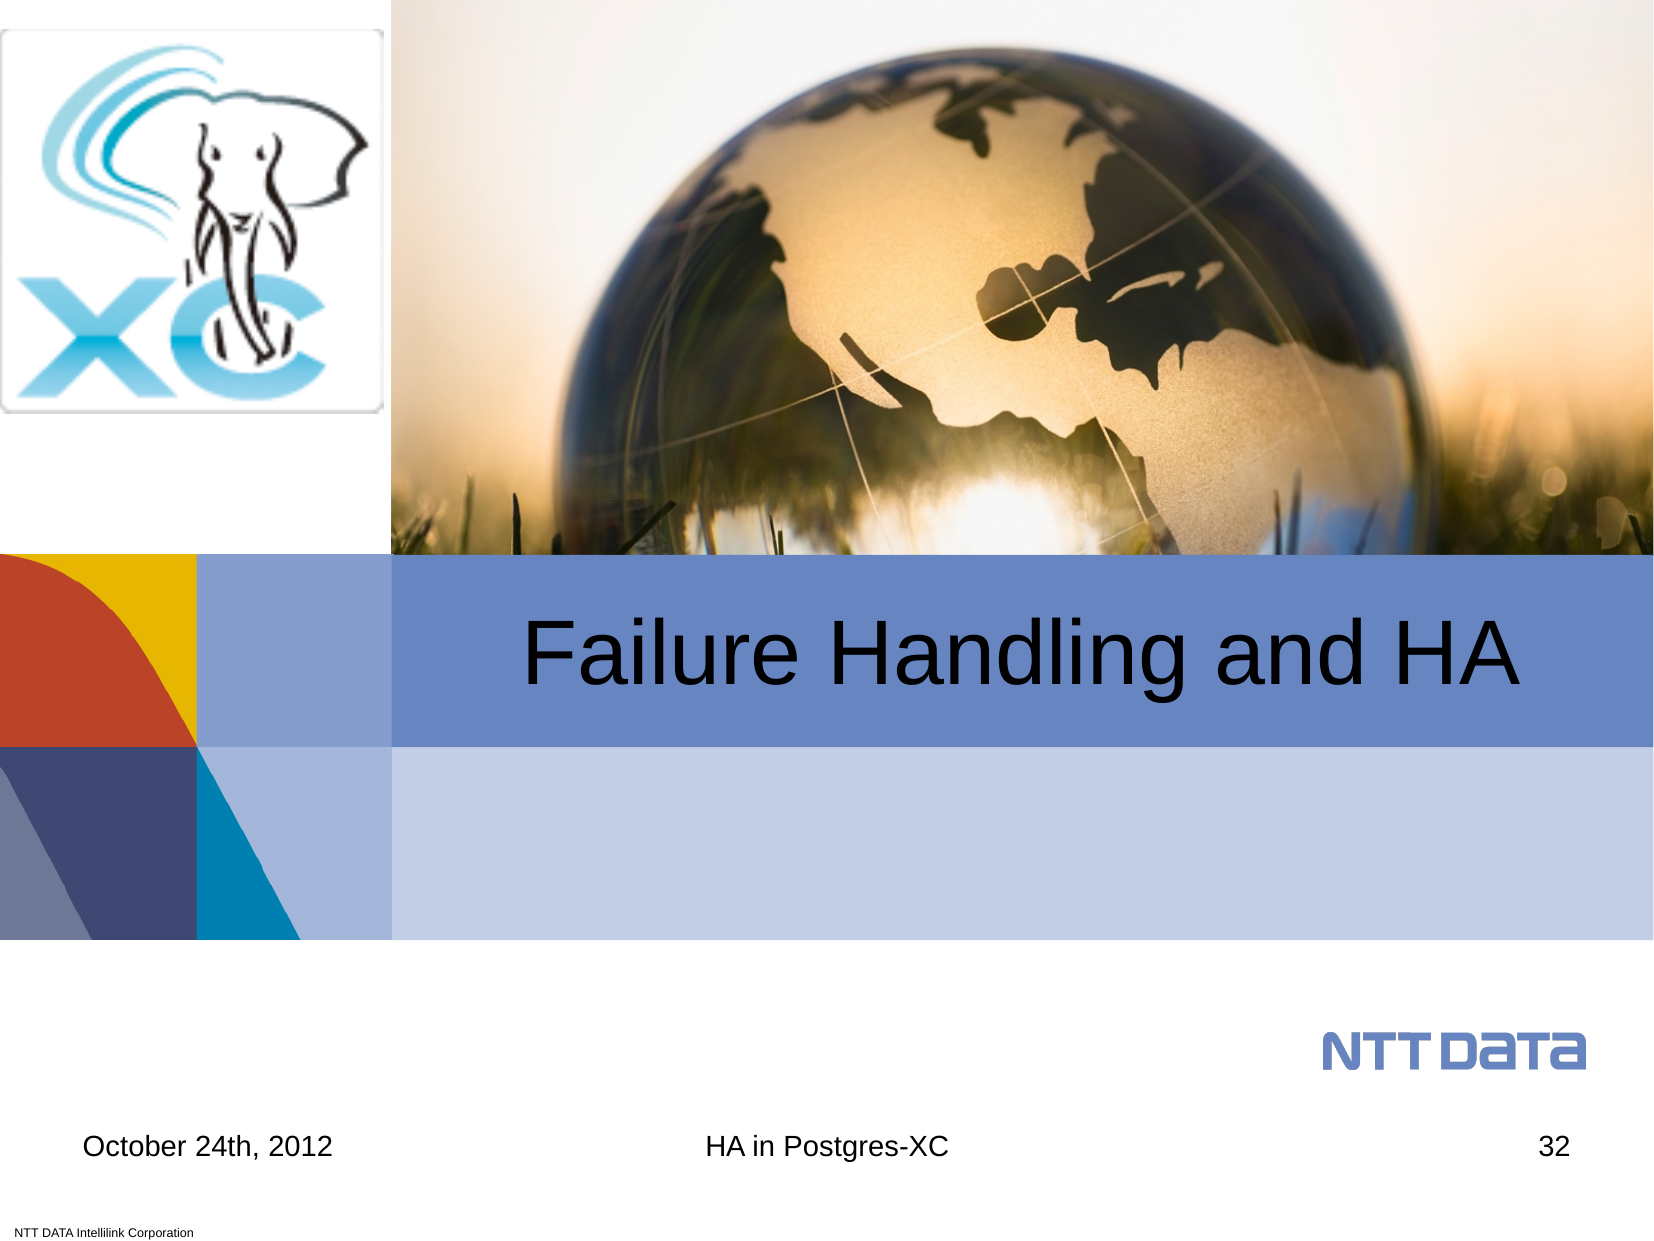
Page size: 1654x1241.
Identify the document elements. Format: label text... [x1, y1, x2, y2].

picture [1323, 1032, 1586, 1070]
picture [0, 554, 392, 940]
picture [0, 29, 384, 414]
picture [391, 0, 1654, 548]
title Failure Handling and HA [389, 548, 1654, 756]
